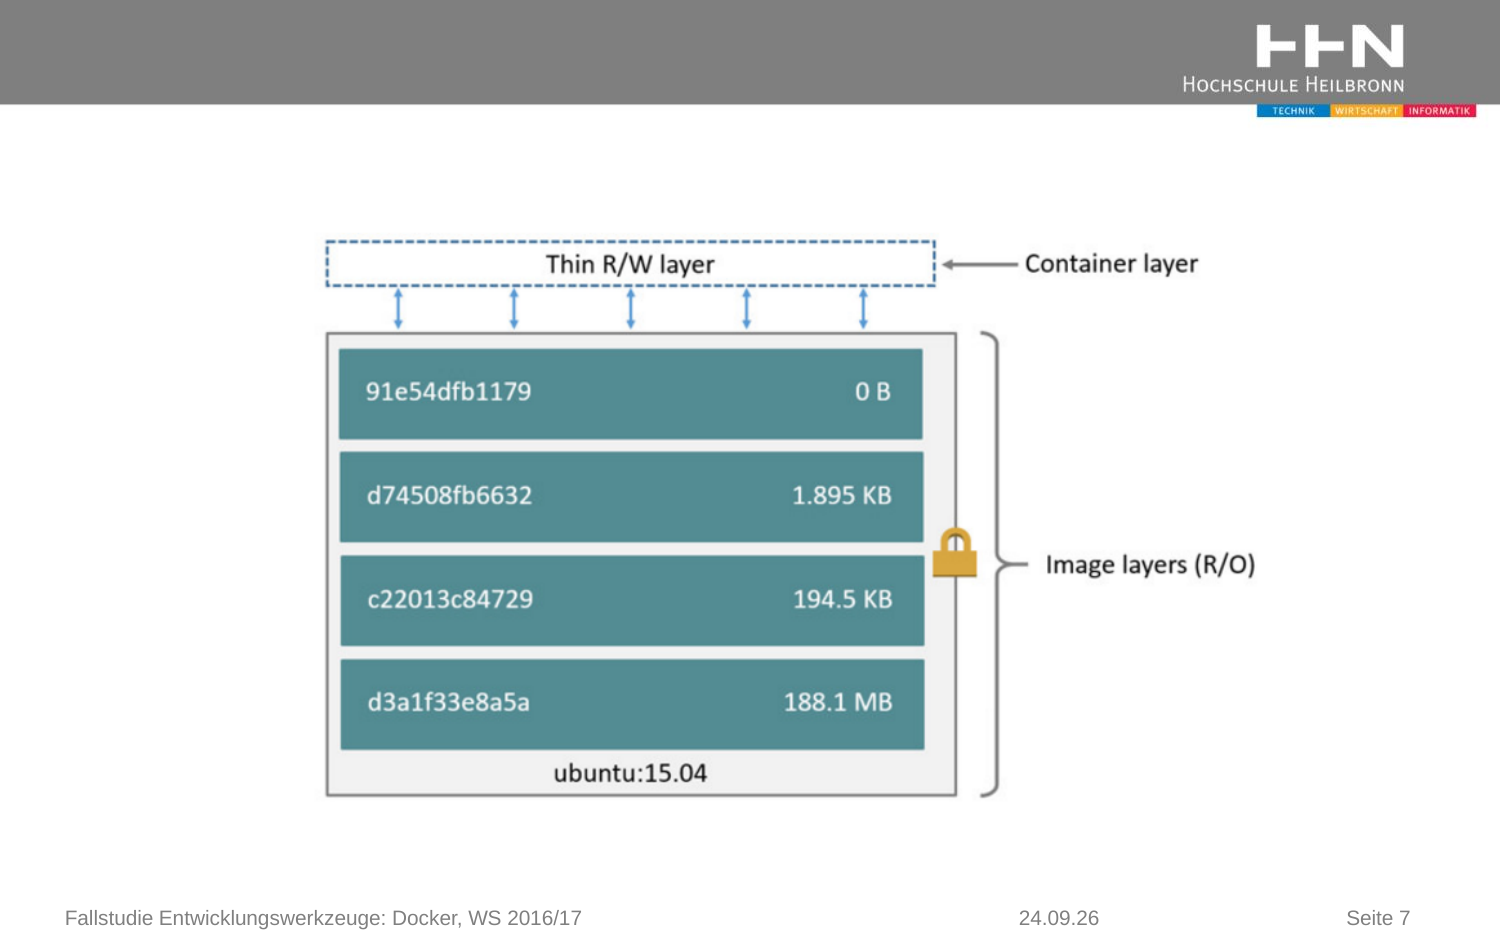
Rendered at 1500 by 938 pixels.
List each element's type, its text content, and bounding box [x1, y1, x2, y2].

picture [0, 0, 1500, 938]
slide_number 13.12.16 [1003, 896, 1223, 937]
slide_number Seite <number> [1331, 896, 1493, 927]
footer Fallstudie Entwicklungswerkzeuge: Docker, WS 2016/17 [64, 896, 904, 933]
